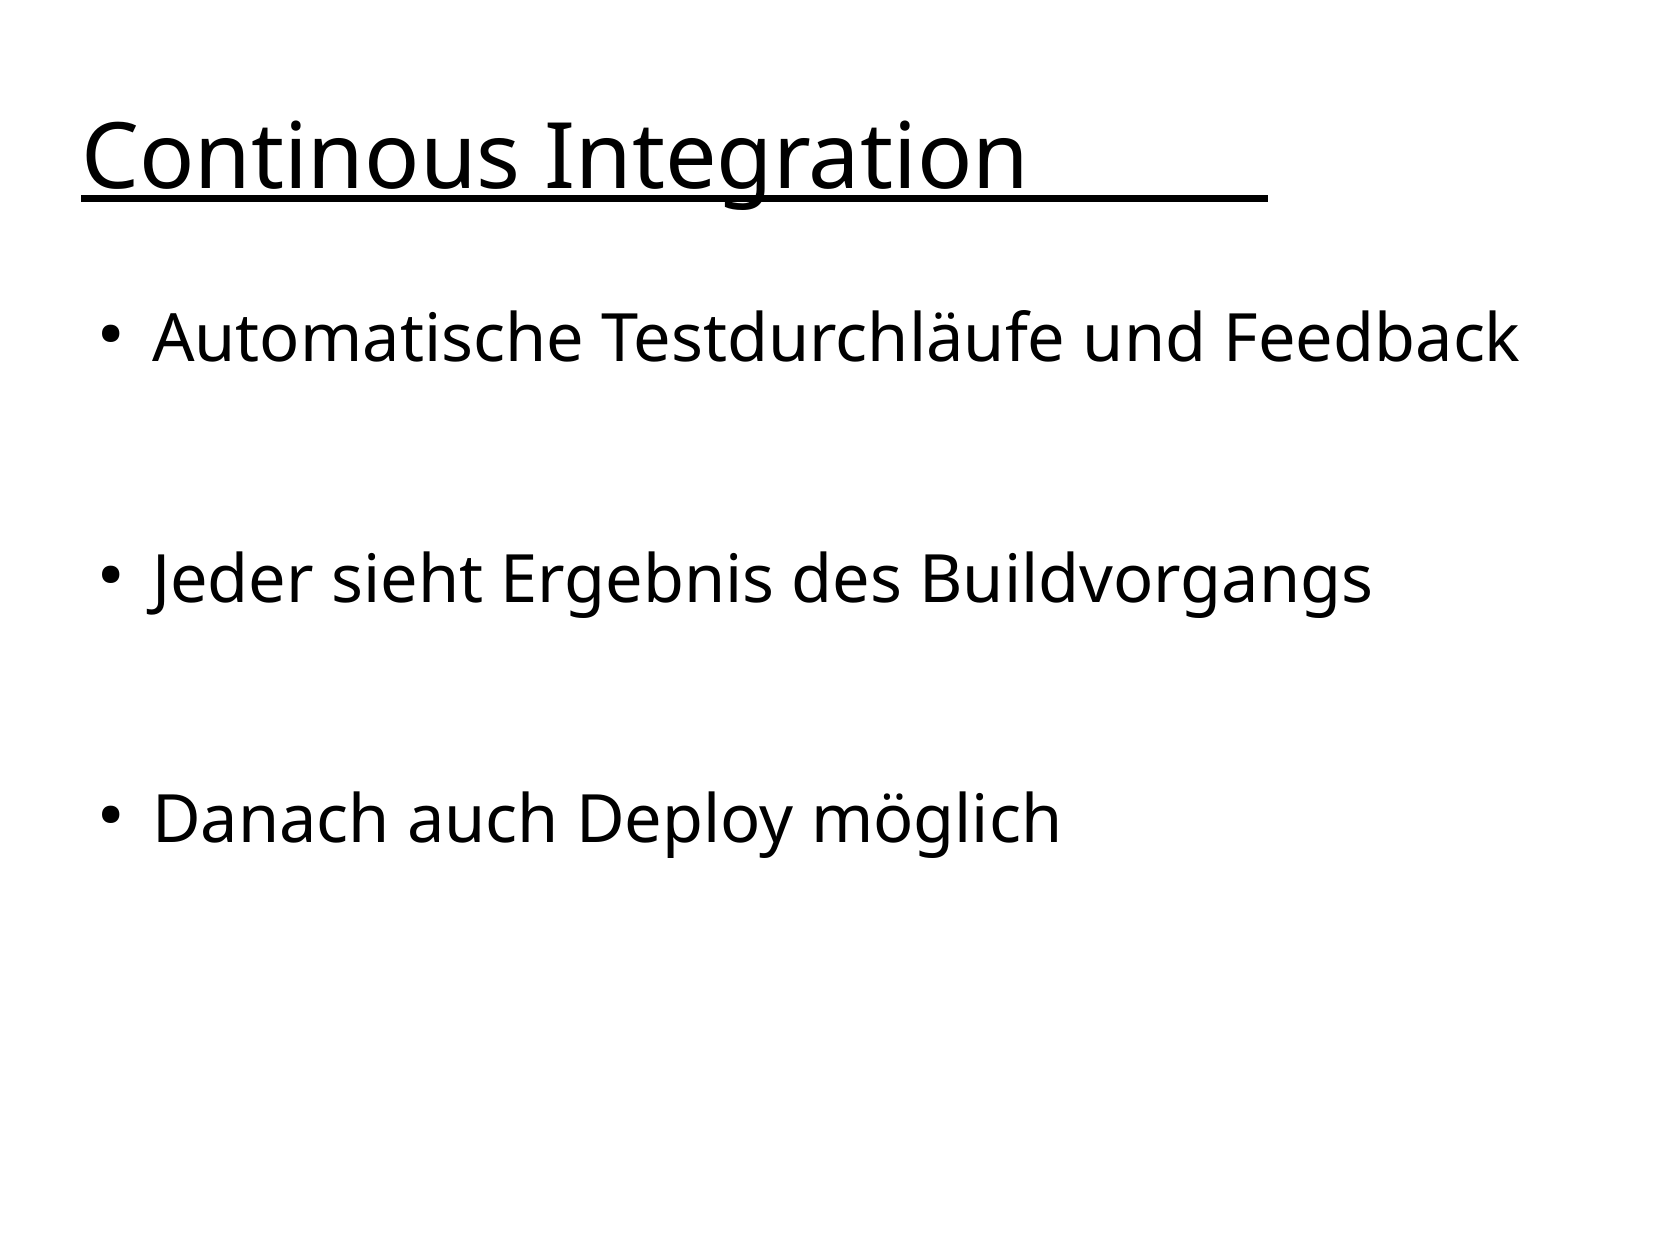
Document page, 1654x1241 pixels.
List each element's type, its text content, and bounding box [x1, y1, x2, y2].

list Automatische Testdurchläufe und Feedback Jeder sieht Ergebnis des Buildvorgangs Danach auch Deploy möglich [81, 290, 1570, 1010]
title Continous Integration [81, 49, 1570, 257]
